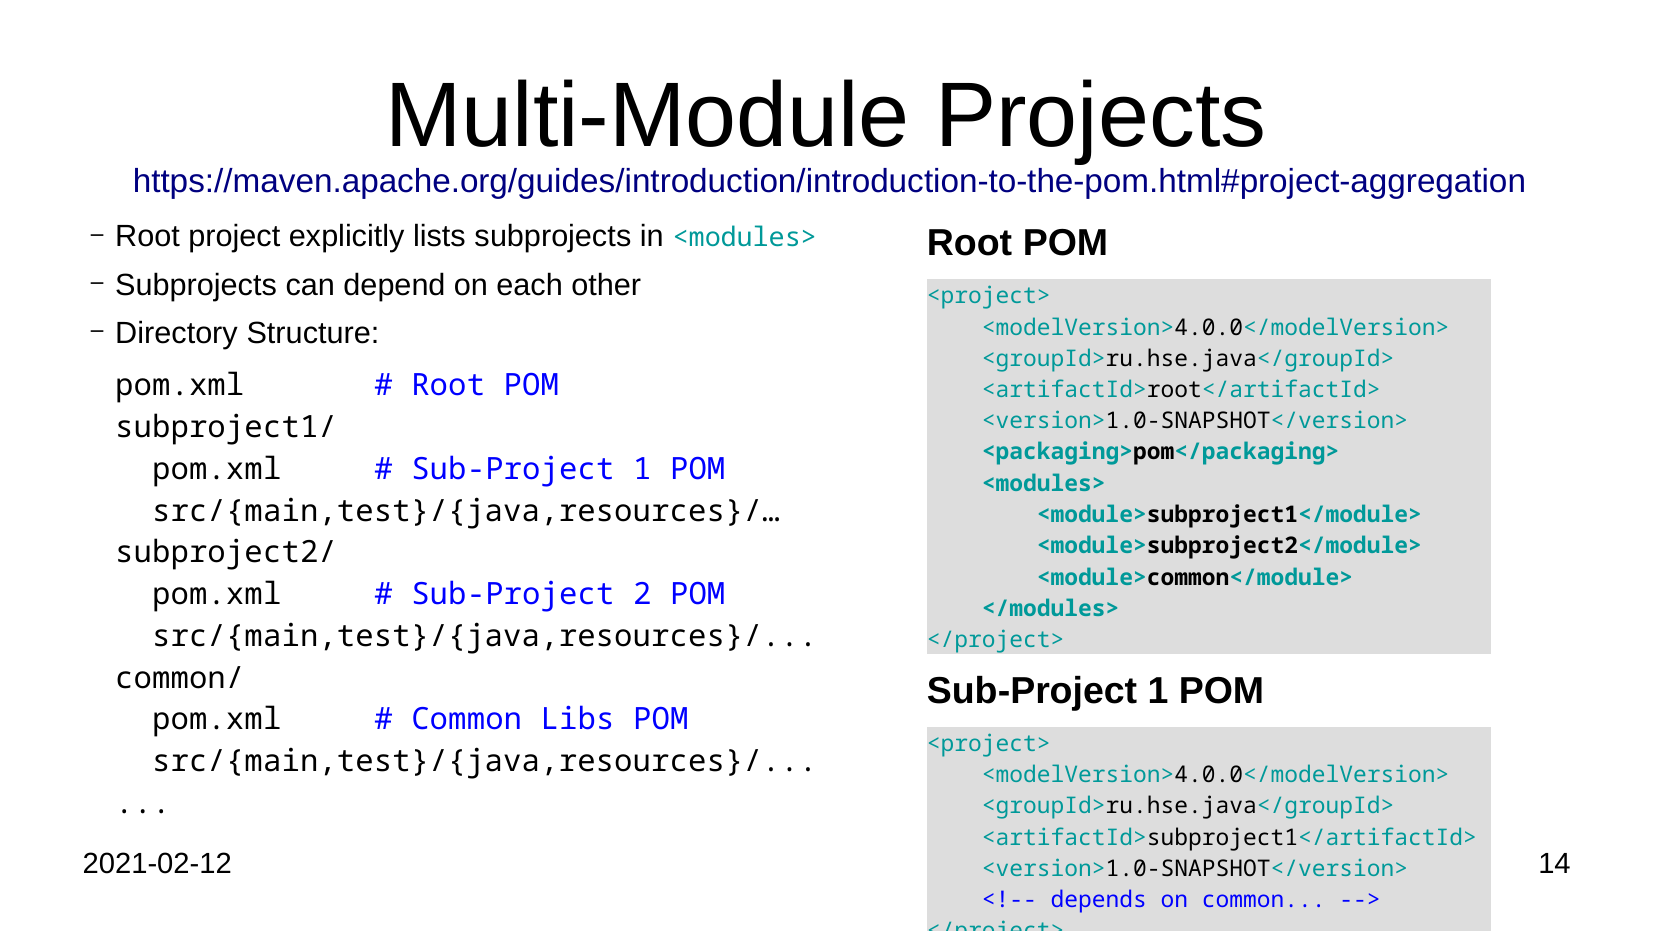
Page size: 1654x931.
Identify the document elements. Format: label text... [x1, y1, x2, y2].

list Root project explicitly lists subprojects in <modules> Subprojects can depend on each other Directory Structure: pom.xml # Root POM subproject1/ pom.xml # Sub-Project 1 POM src/{main,test}/{java,resources}/… subproject2/ pom.xml # Sub-Project 2 POM src/{main,test}/{java,resources}/... common/ pom.xml # Common Libs POM src/{main,test}/{java,resources}/... ... [82, 217, 863, 827]
title Multi-Module Projects [82, 37, 1571, 193]
table_cell Sub-Project 1 POM [913, 663, 1508, 719]
text_box https://maven.apache.org/guides/introduction/introduction-to-the-pom.html#project-aggregation [118, 154, 1548, 207]
table_cell <project> <modelVersion>4.0.0</modelVersion> <groupId>ru.hse.java</groupId> <artifactId>subproject1</artifactId> <version>1.0-SNAPSHOT</version> <!-- depends on common... --> </project> [913, 720, 1508, 931]
table_header Root POM [913, 215, 1508, 271]
table_cell <project> <modelVersion>4.0.0</modelVersion> <groupId>ru.hse.java</groupId> <artifactId>root</artifactId> <version>1.0-SNAPSHOT</version> <packaging>pom</packaging> <modules> <module>subproject1</module> <module>subproject2</module> <module>common</module> </modules> </project> [913, 272, 1508, 662]
